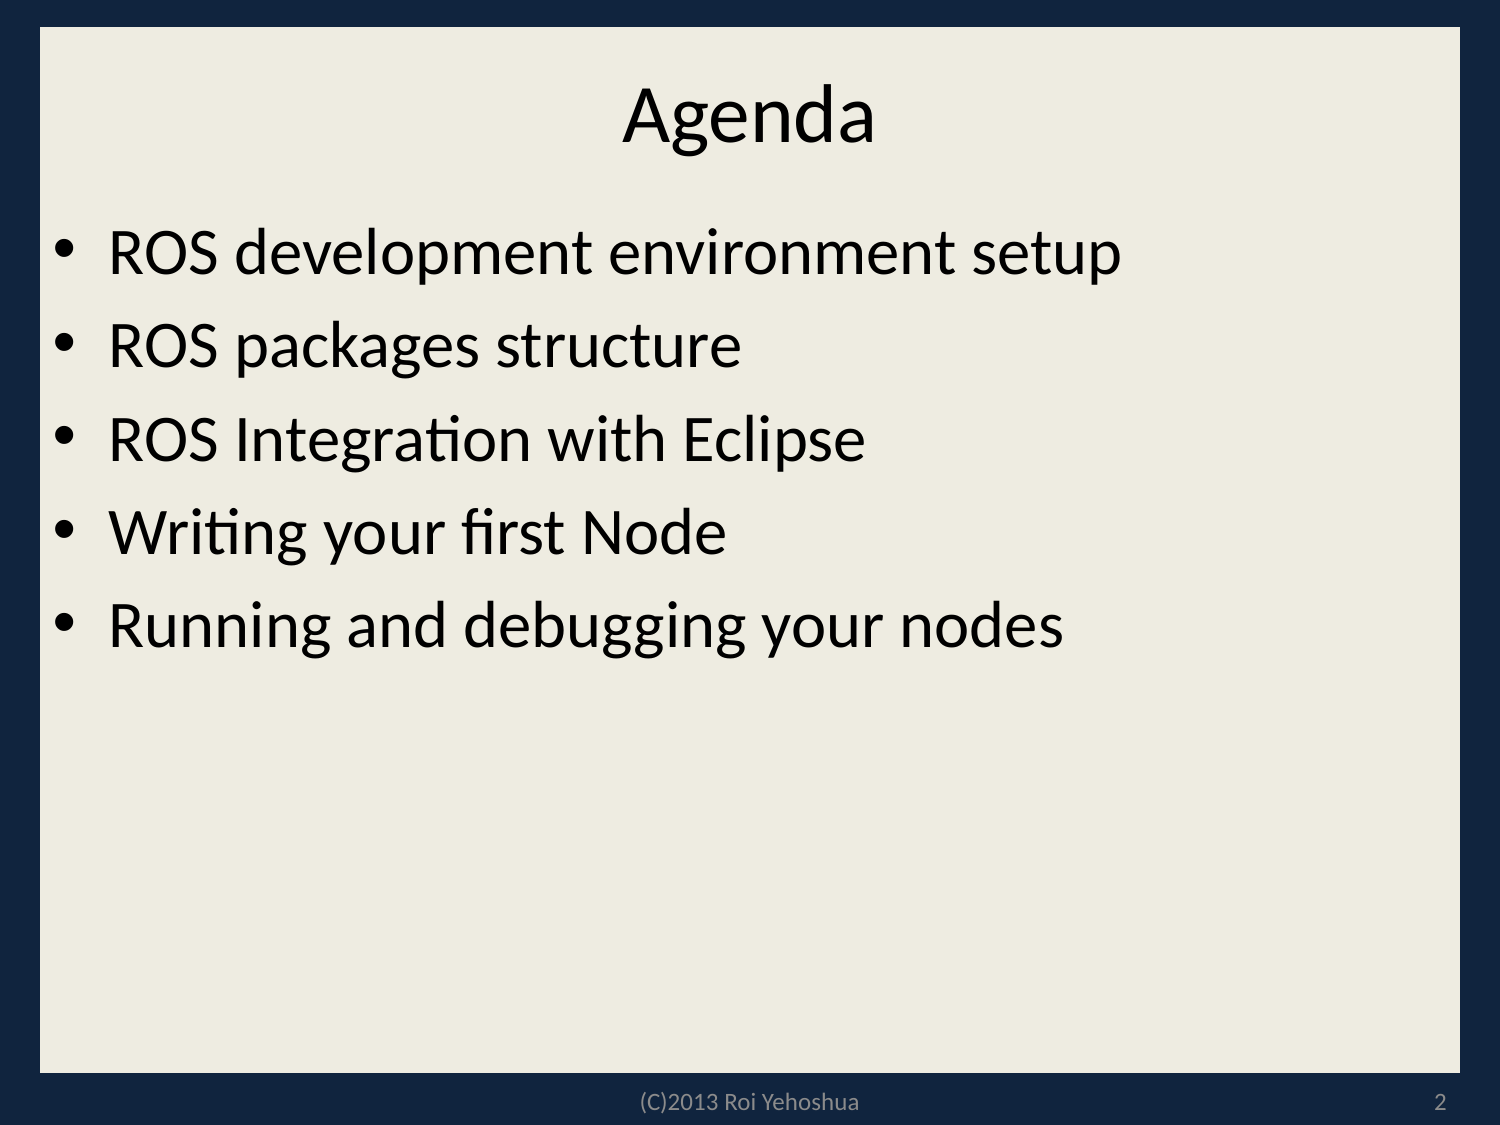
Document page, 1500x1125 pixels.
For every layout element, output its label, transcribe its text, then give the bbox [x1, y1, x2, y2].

slide_number <number> [1111, 1074, 1462, 1125]
title Agenda [37, 31, 1463, 188]
list ROS development environment setup ROS packages structure ROS Integration with Eclipse Writing your first Node Running and debugging your nodes [37, 200, 1463, 1080]
footer (C)2013 Roi Yehoshua [512, 1074, 988, 1125]
